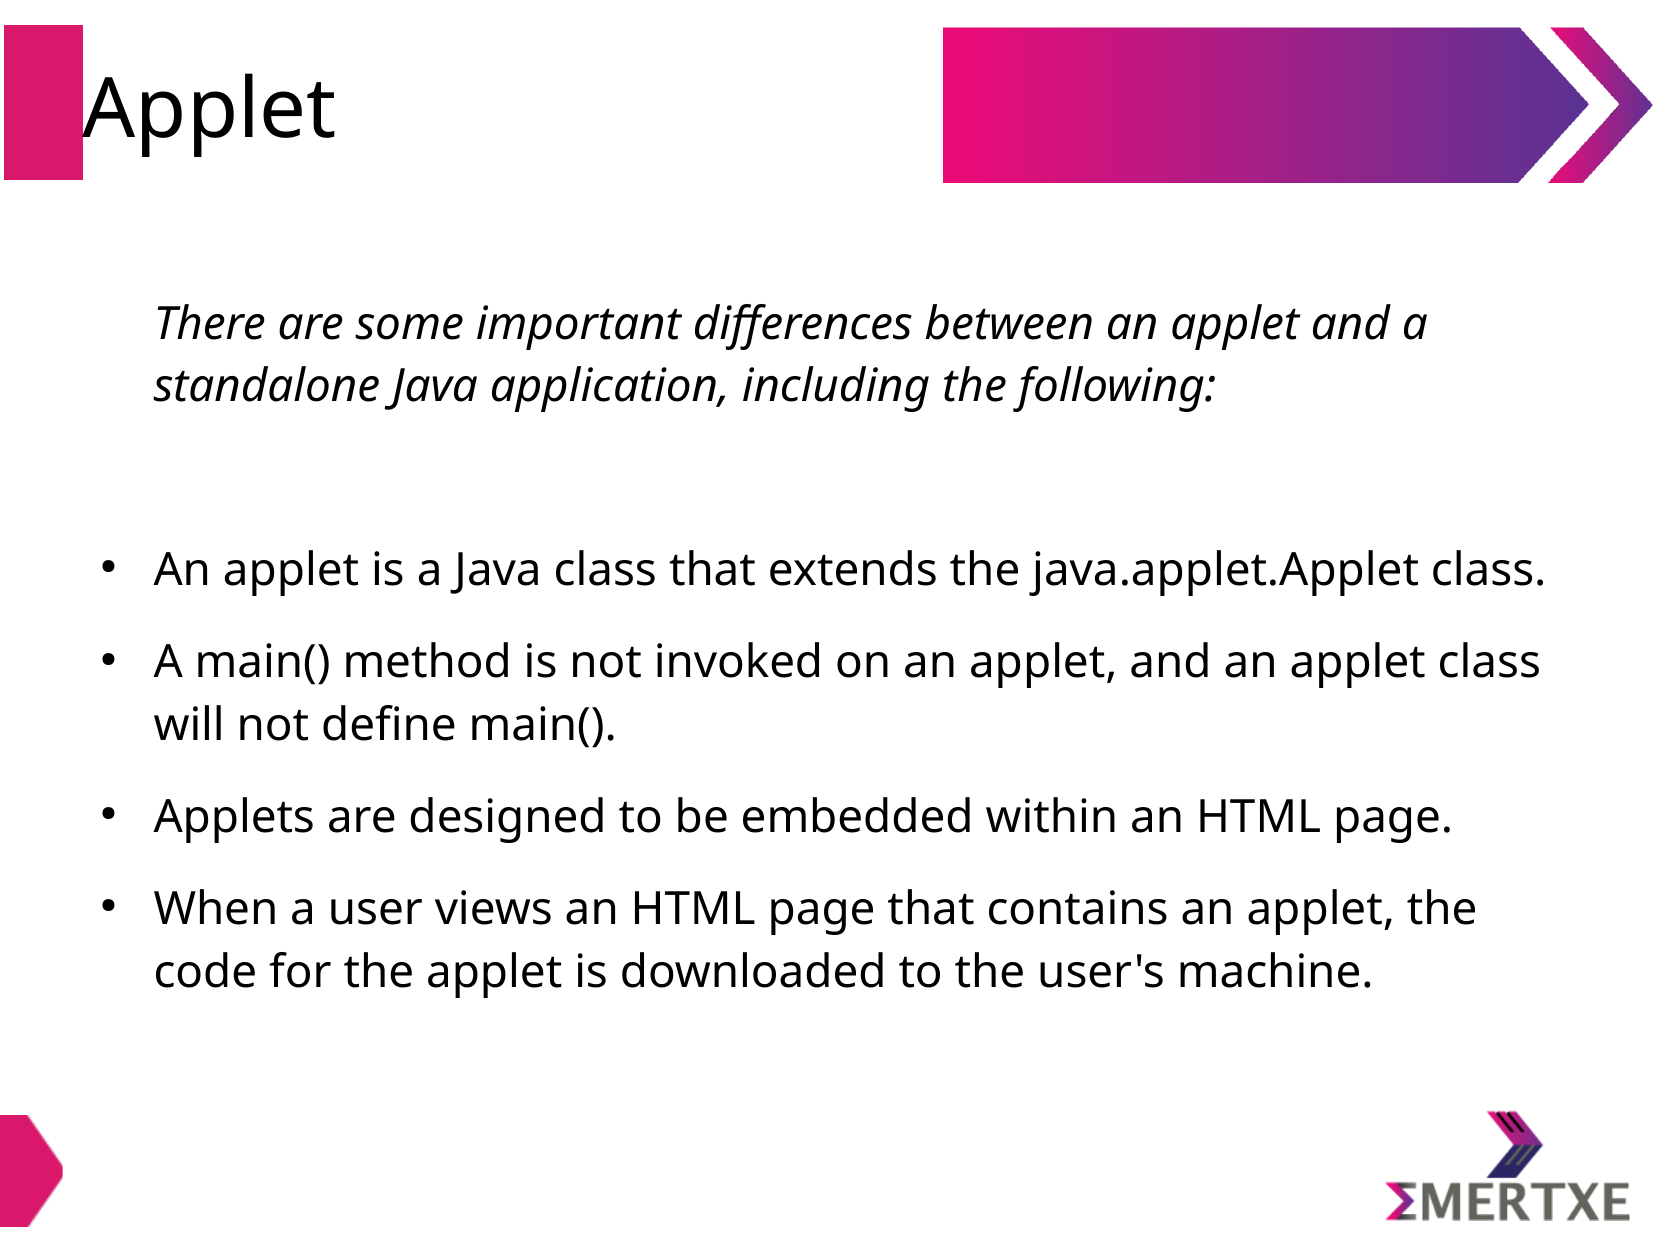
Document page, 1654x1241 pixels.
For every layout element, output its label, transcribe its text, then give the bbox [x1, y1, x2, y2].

title Applet [82, 2, 1571, 210]
picture [1385, 1107, 1631, 1221]
picture [1571, 27, 1653, 183]
list There are some important differences between an applet and a standalone Java application, including the following: An applet is a Java class that extends the java.applet.Applet class. A main() method is not invoked on an applet, and an applet class will not define main(). Applets are designed to be embedded within an HTML page. When a user views an HTML page that contains an applet, the code for the applet is downloaded to the user's machine. [82, 290, 1571, 1010]
